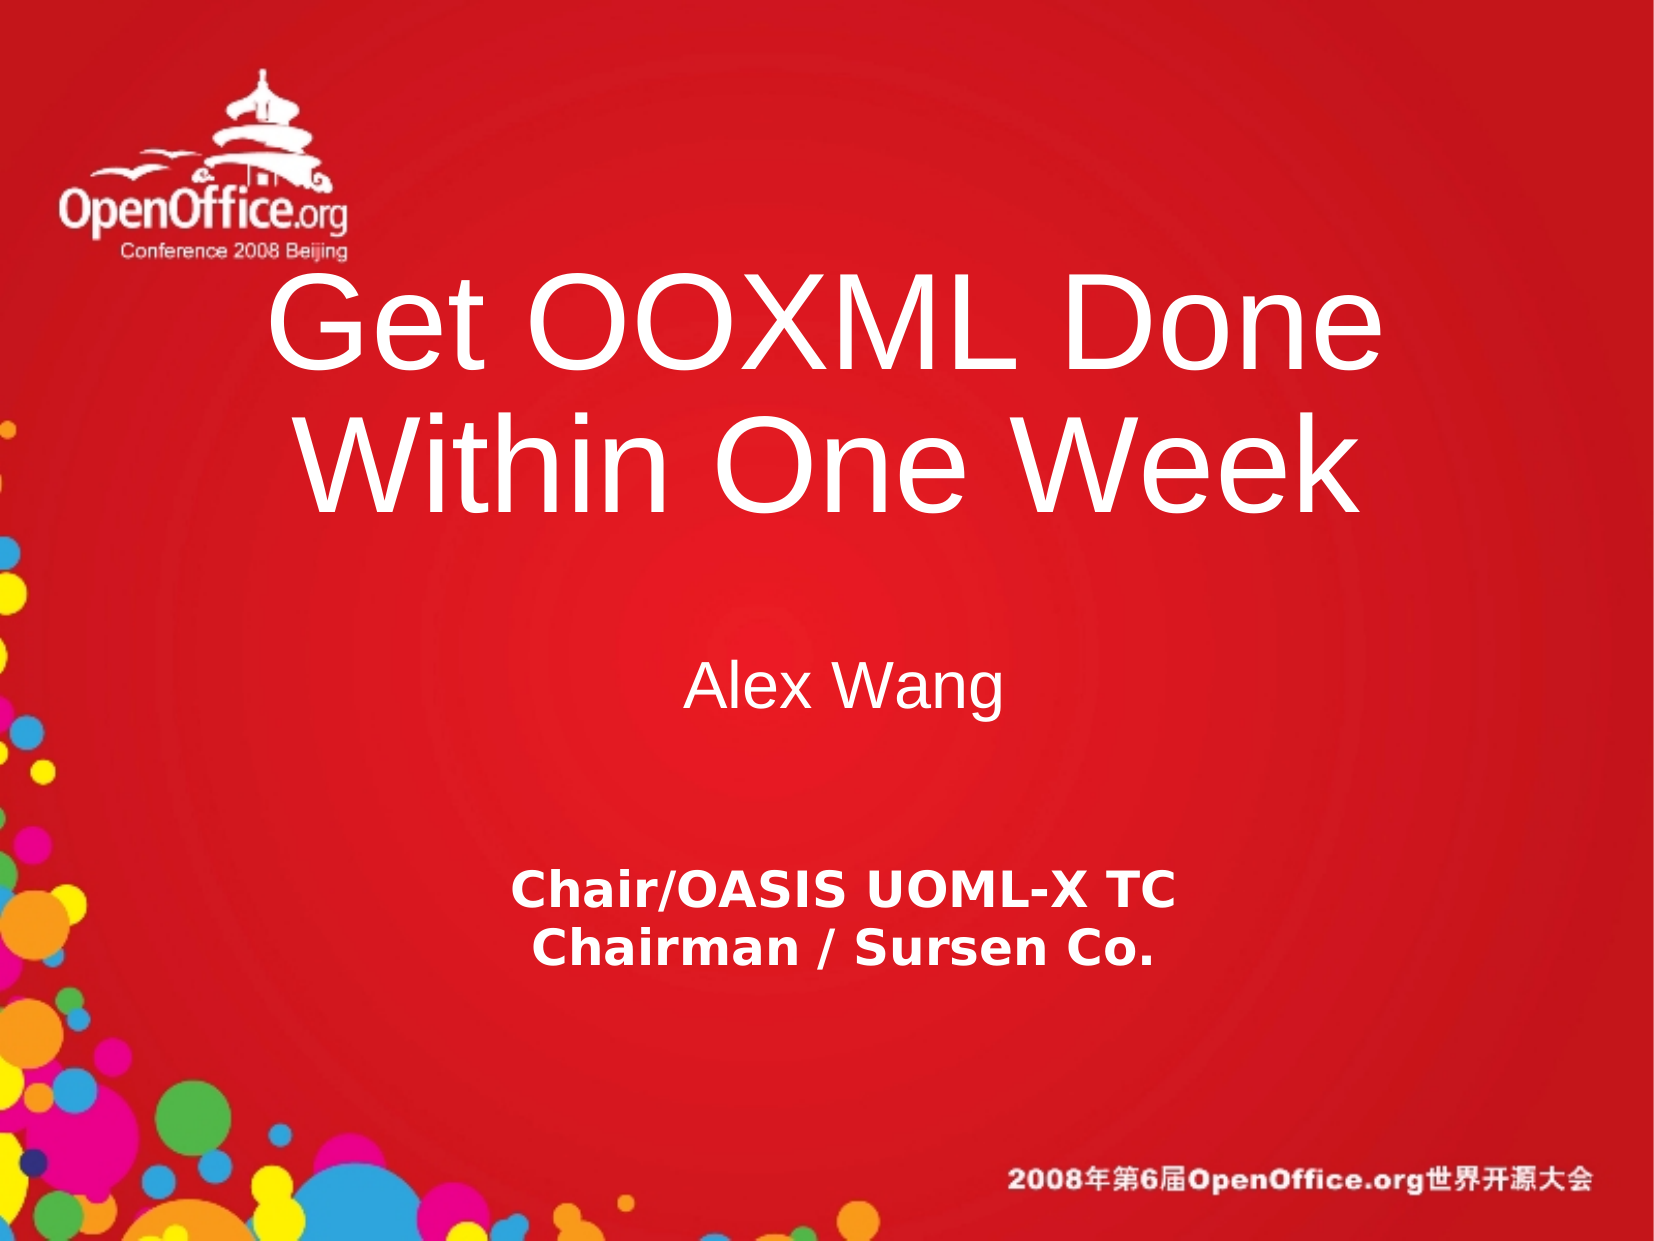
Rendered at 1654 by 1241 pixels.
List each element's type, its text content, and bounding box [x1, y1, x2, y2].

subtitle Alex Wang Chair/OASIS UOML-X TC Chairman / Sursen Co. [82, 535, 1571, 1094]
picture [0, 0, 1654, 1241]
title Get OOXML Done Within One Week [82, 245, 1571, 535]
